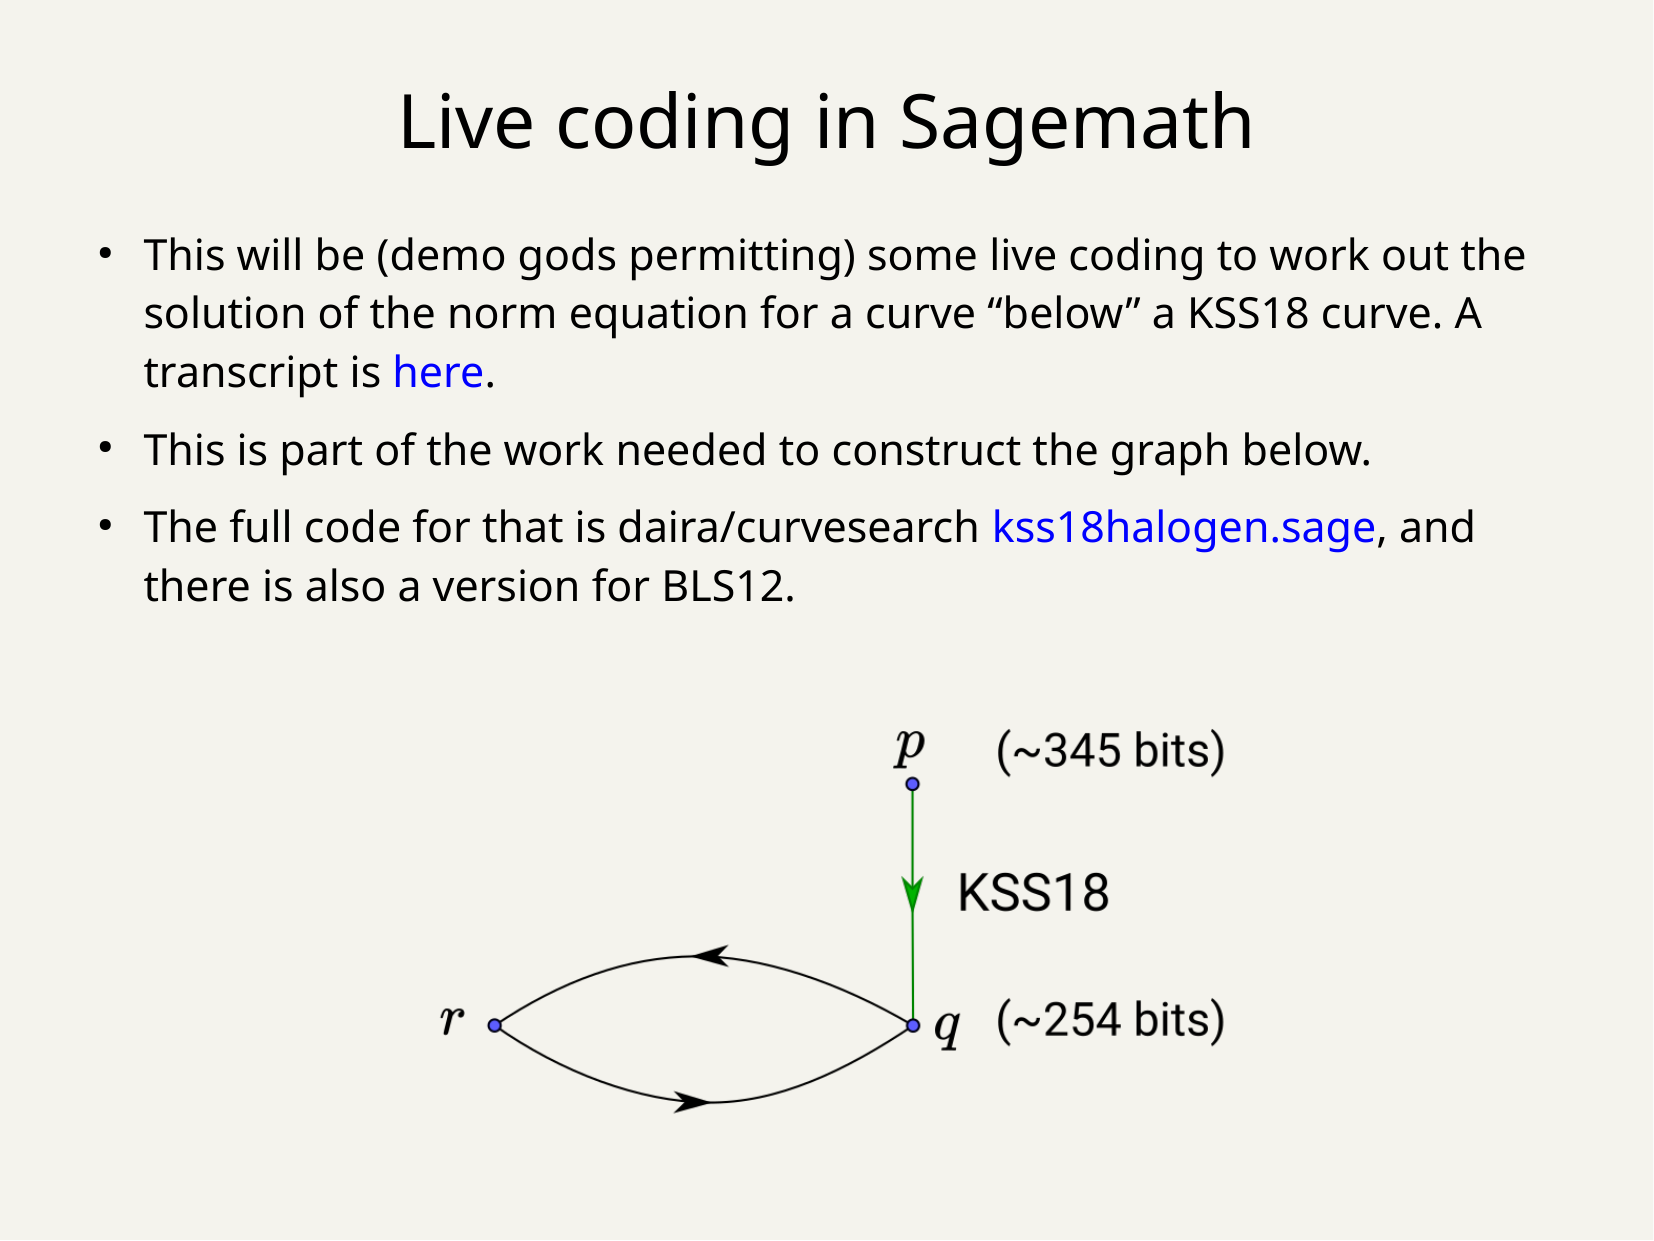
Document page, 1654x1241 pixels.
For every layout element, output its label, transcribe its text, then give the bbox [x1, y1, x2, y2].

list This will be (demo gods permitting) some live coding to work out the solution of the norm equation for a curve “below” a KSS18 curve. A transcript is here. This is part of the work needed to construct the graph below. The full code for that is daira/curvesearch kss18halogen.sage, and there is also a version for BLS12. [82, 224, 1583, 615]
picture [425, 708, 1252, 1122]
title Live coding in Sagemath [82, 49, 1571, 189]
